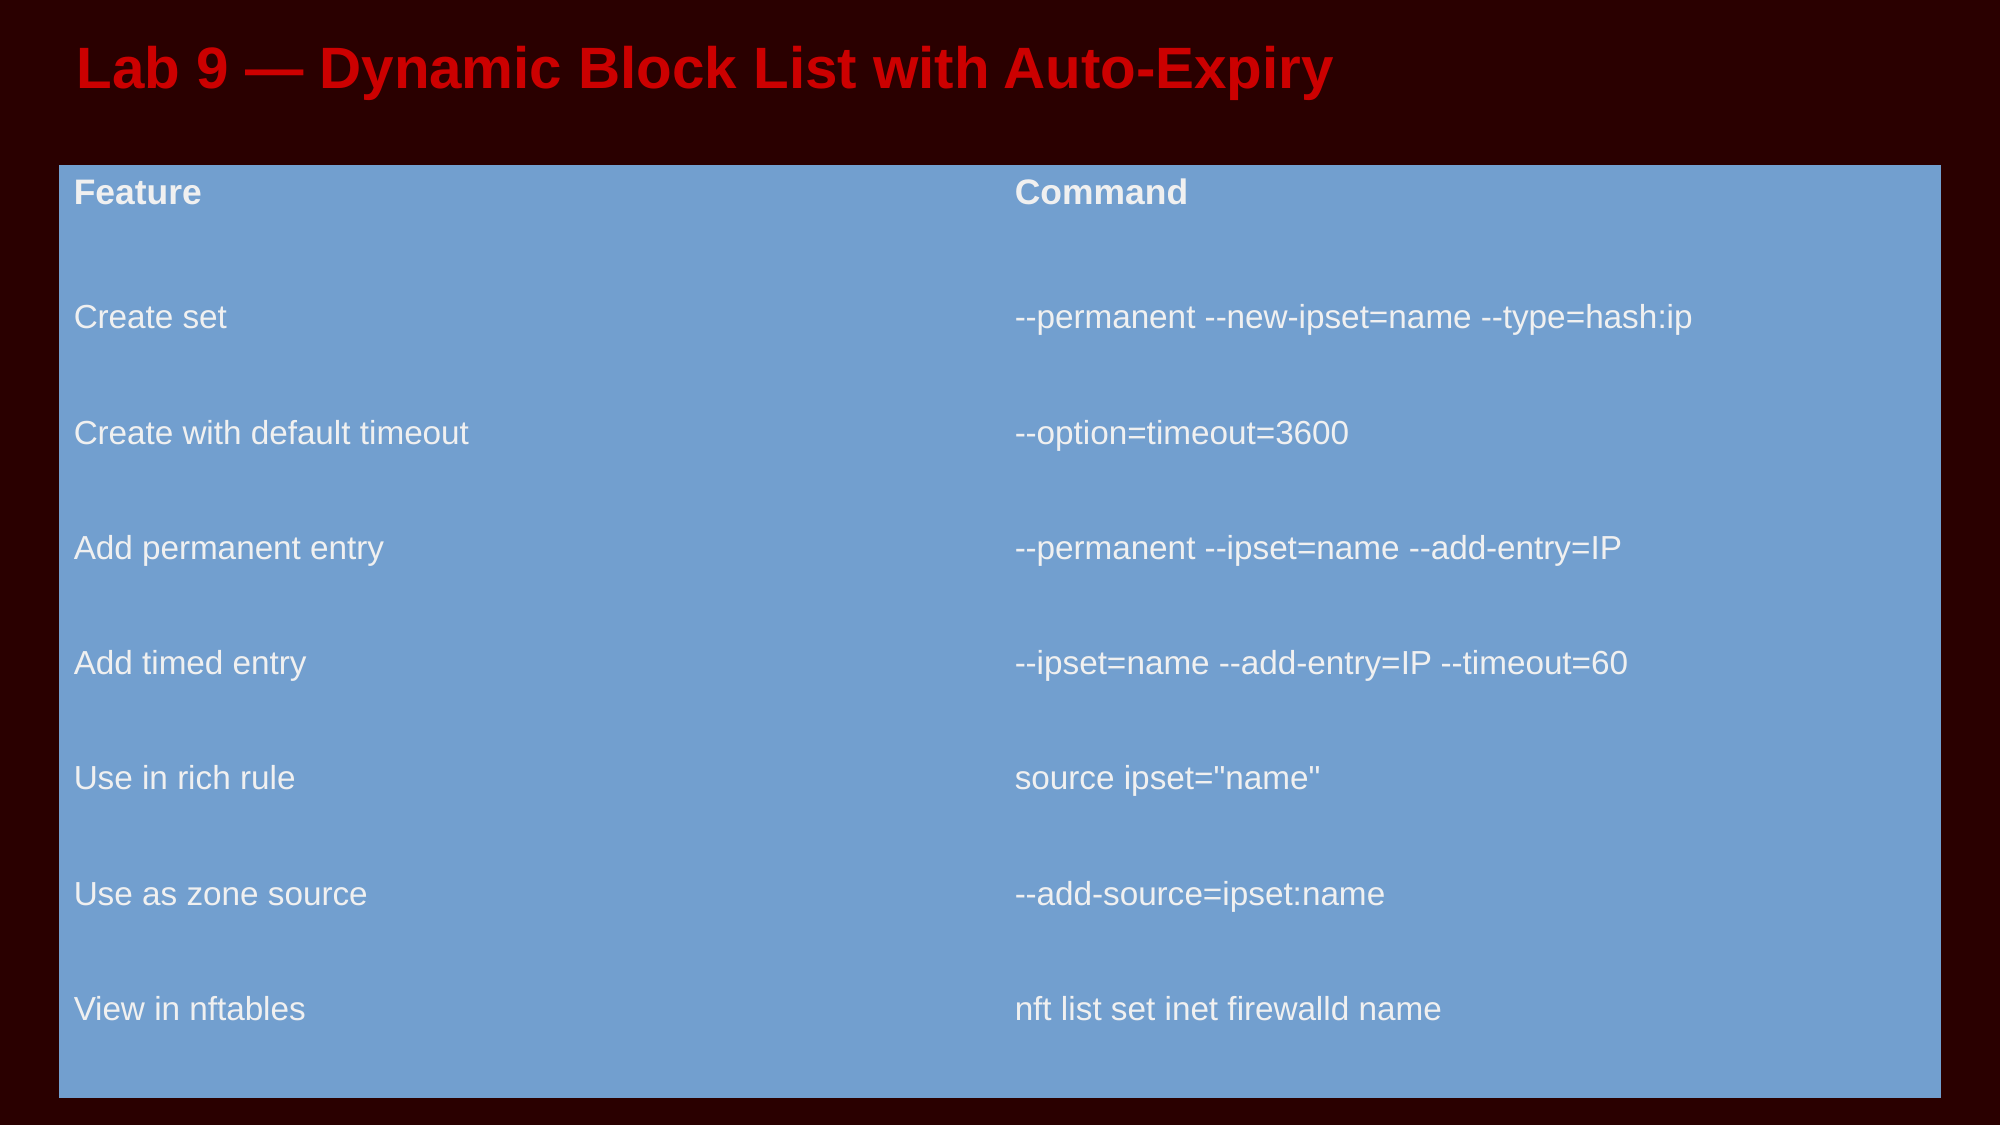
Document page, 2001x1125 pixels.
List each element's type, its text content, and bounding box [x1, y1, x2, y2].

table_cell --ipset=name --add-entry=IP --timeout=60 [1000, 637, 1941, 752]
table_cell --permanent --ipset=name --add-entry=IP [1000, 522, 1941, 637]
table_cell --permanent --new-ipset=name --type=hash:ip [1000, 292, 1941, 407]
table_cell nft list set inet firewalld name [1000, 983, 1941, 1098]
table_cell Create set [59, 292, 1000, 407]
table_cell Add permanent entry [59, 522, 1000, 637]
table_cell Add timed entry [59, 637, 1000, 752]
table_cell Use as zone source [59, 868, 1000, 983]
table_cell Use in rich rule [59, 752, 1000, 868]
table_header Command [1000, 165, 1941, 292]
table_cell source ipset="name" [1000, 752, 1941, 868]
table_cell View in nftables [59, 983, 1000, 1098]
table_cell --add-source=ipset:name [1000, 868, 1941, 983]
table_cell --option=timeout=3600 [1000, 407, 1941, 522]
text_box Lab 9 — Dynamic Block List with Auto-Expiry [59, 23, 1942, 142]
table_cell Create with default timeout [59, 407, 1000, 522]
table_header Feature [59, 165, 1000, 292]
